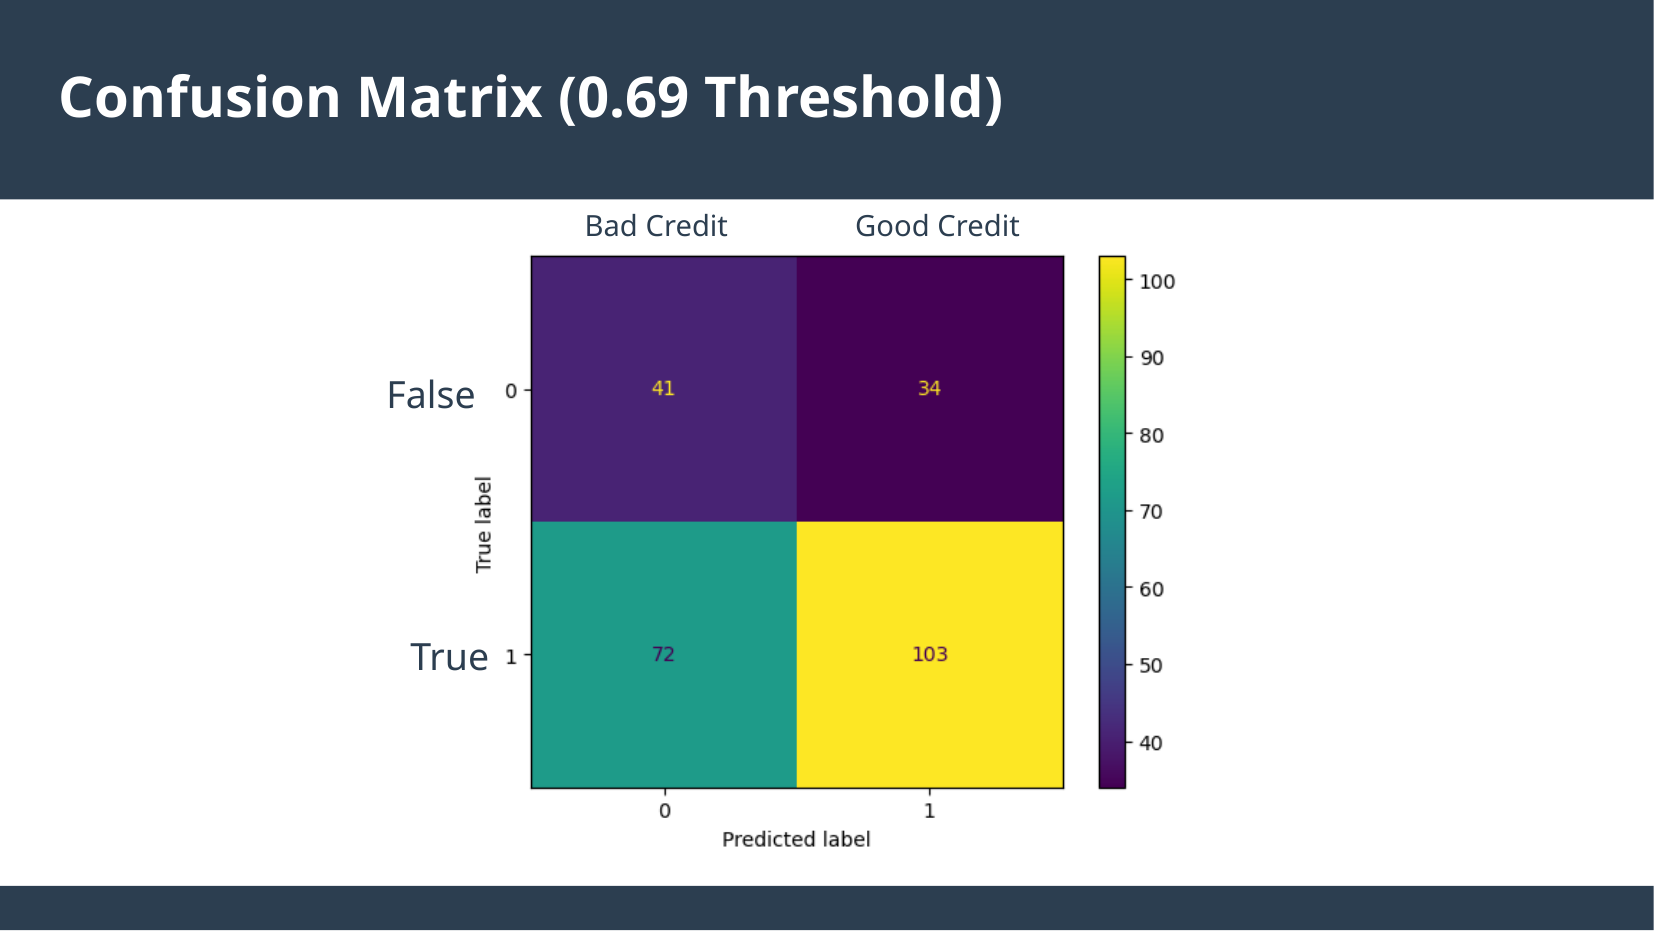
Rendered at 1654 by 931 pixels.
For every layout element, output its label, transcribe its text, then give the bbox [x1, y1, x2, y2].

text_box Good Credit [787, 187, 1088, 263]
text_box True [337, 600, 563, 713]
title Confusion Matrix (0.69 Threshold) [59, 37, 1595, 155]
picture [462, 243, 1191, 864]
text_box Bad Credit [525, 187, 787, 263]
text_box False [300, 337, 563, 451]
